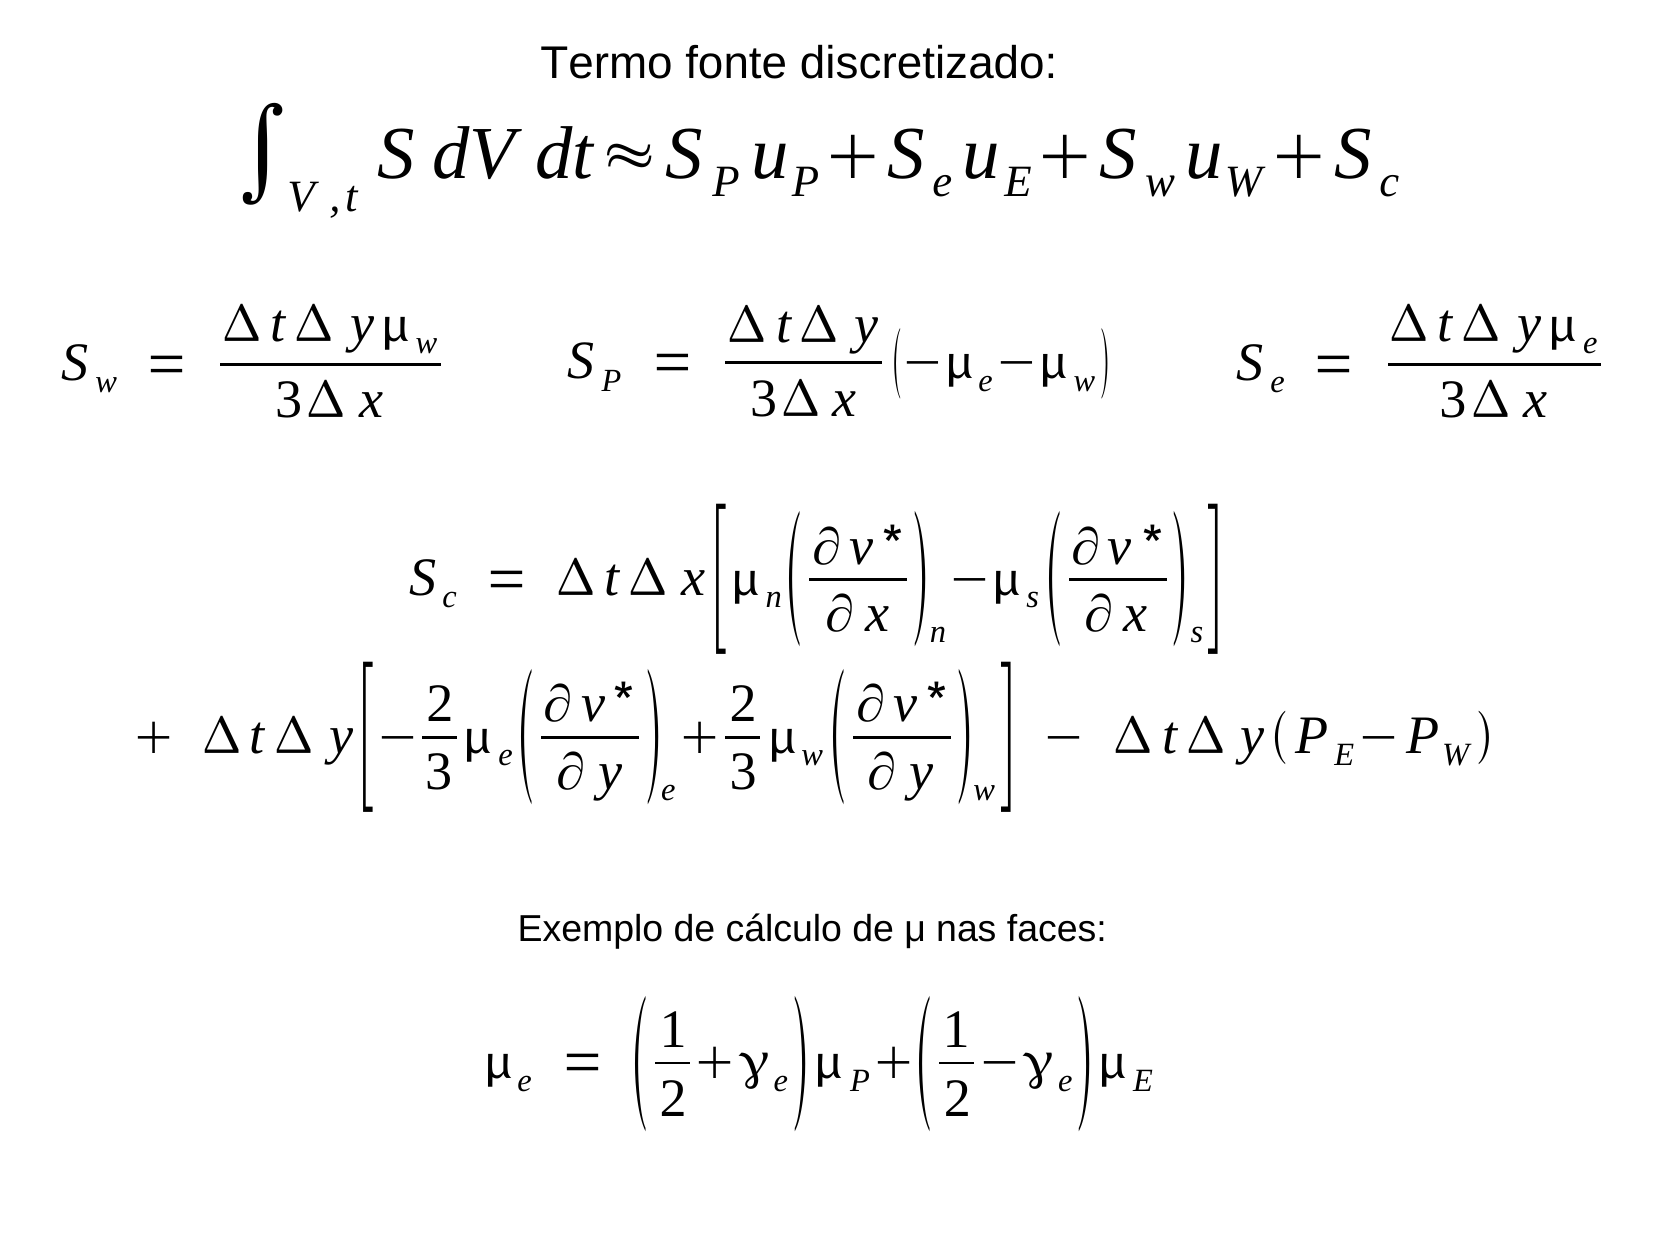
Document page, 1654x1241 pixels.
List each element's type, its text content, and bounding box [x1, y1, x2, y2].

chart [53, 291, 450, 436]
chart [1228, 291, 1610, 436]
chart [559, 292, 1117, 434]
text_box Termo fonte discretizado: [525, 29, 1063, 96]
text_box Exemplo de cálculo de μ nas faces: [502, 899, 1123, 957]
chart [224, 96, 1405, 220]
chart [126, 501, 1501, 815]
chart [478, 992, 1159, 1134]
